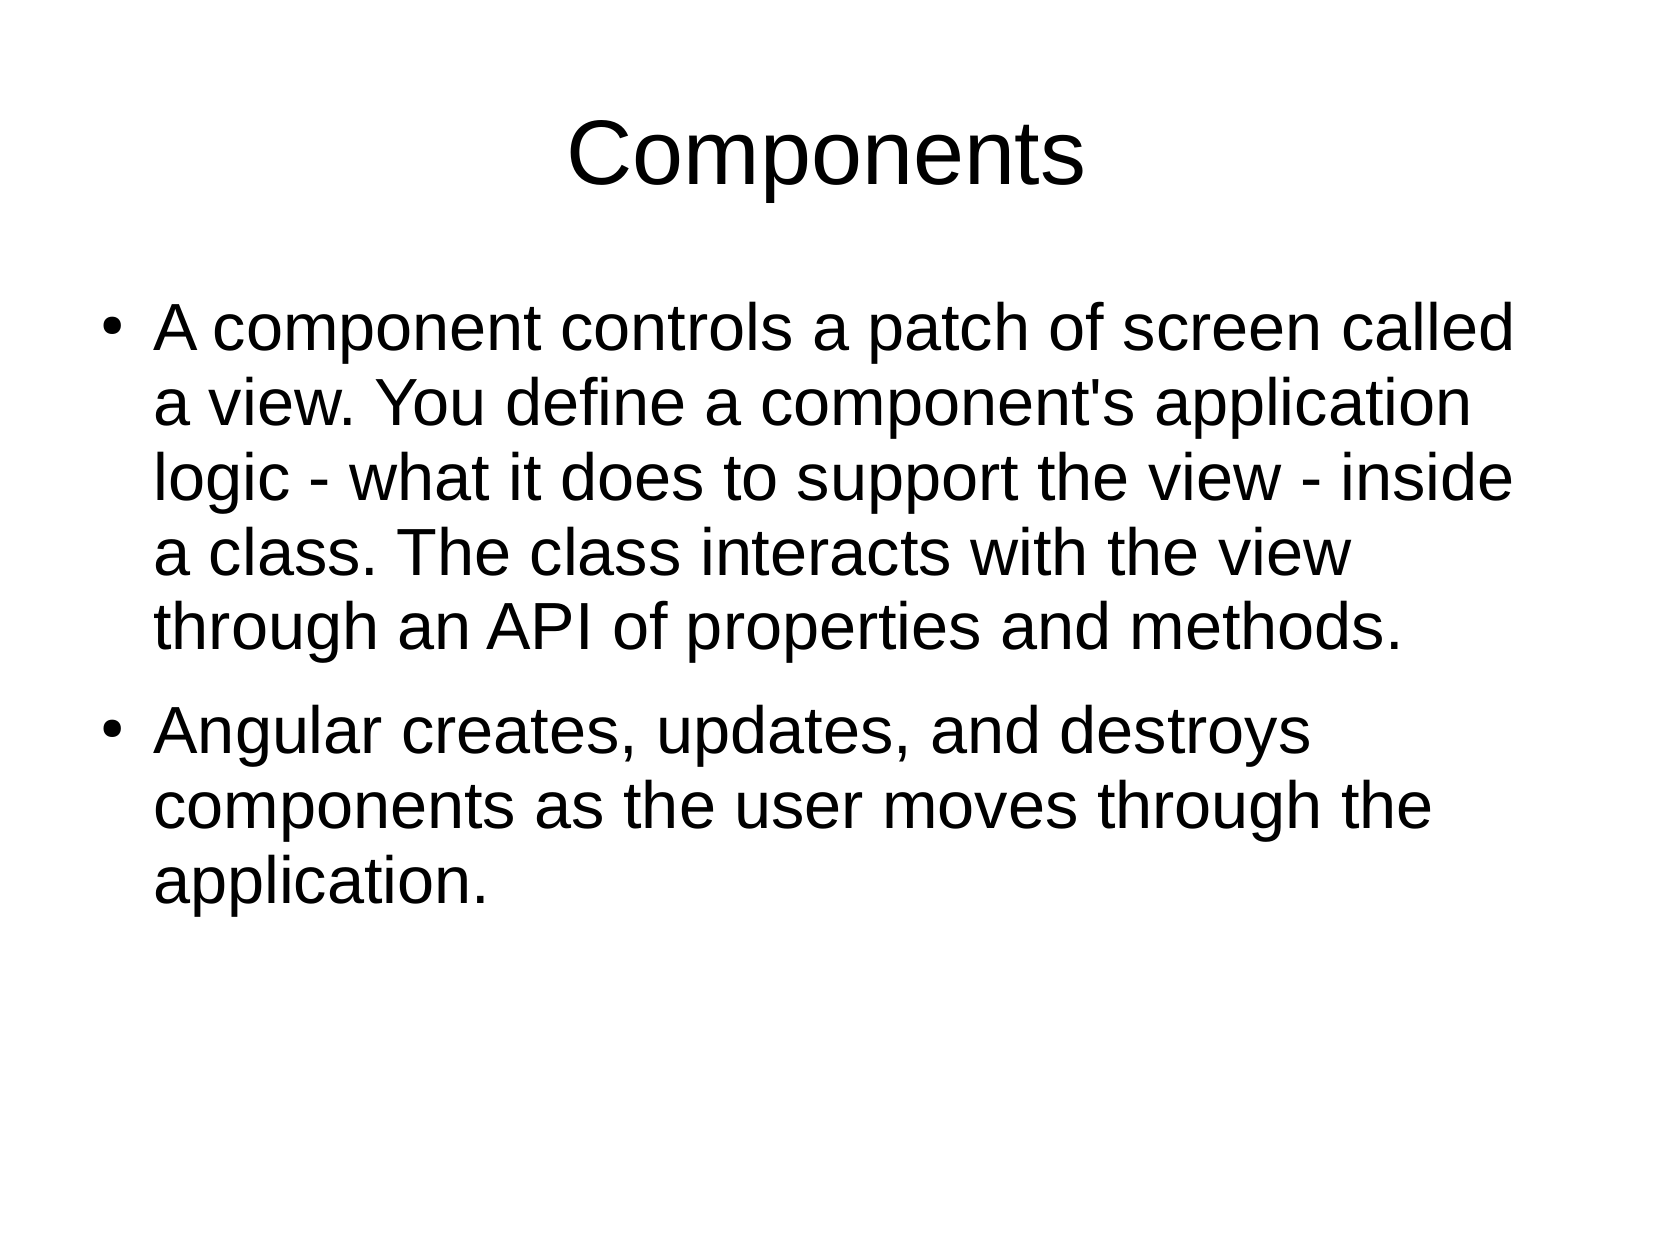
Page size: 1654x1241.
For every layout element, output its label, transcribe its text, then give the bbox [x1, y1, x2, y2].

list A component controls a patch of screen called a view. You define a component's application logic - what it does to support the view - inside a class. The class interacts with the view through an API of properties and methods. Angular creates, updates, and destroys components as the user moves through the application. [82, 290, 1571, 1010]
title Components [82, 49, 1571, 257]
